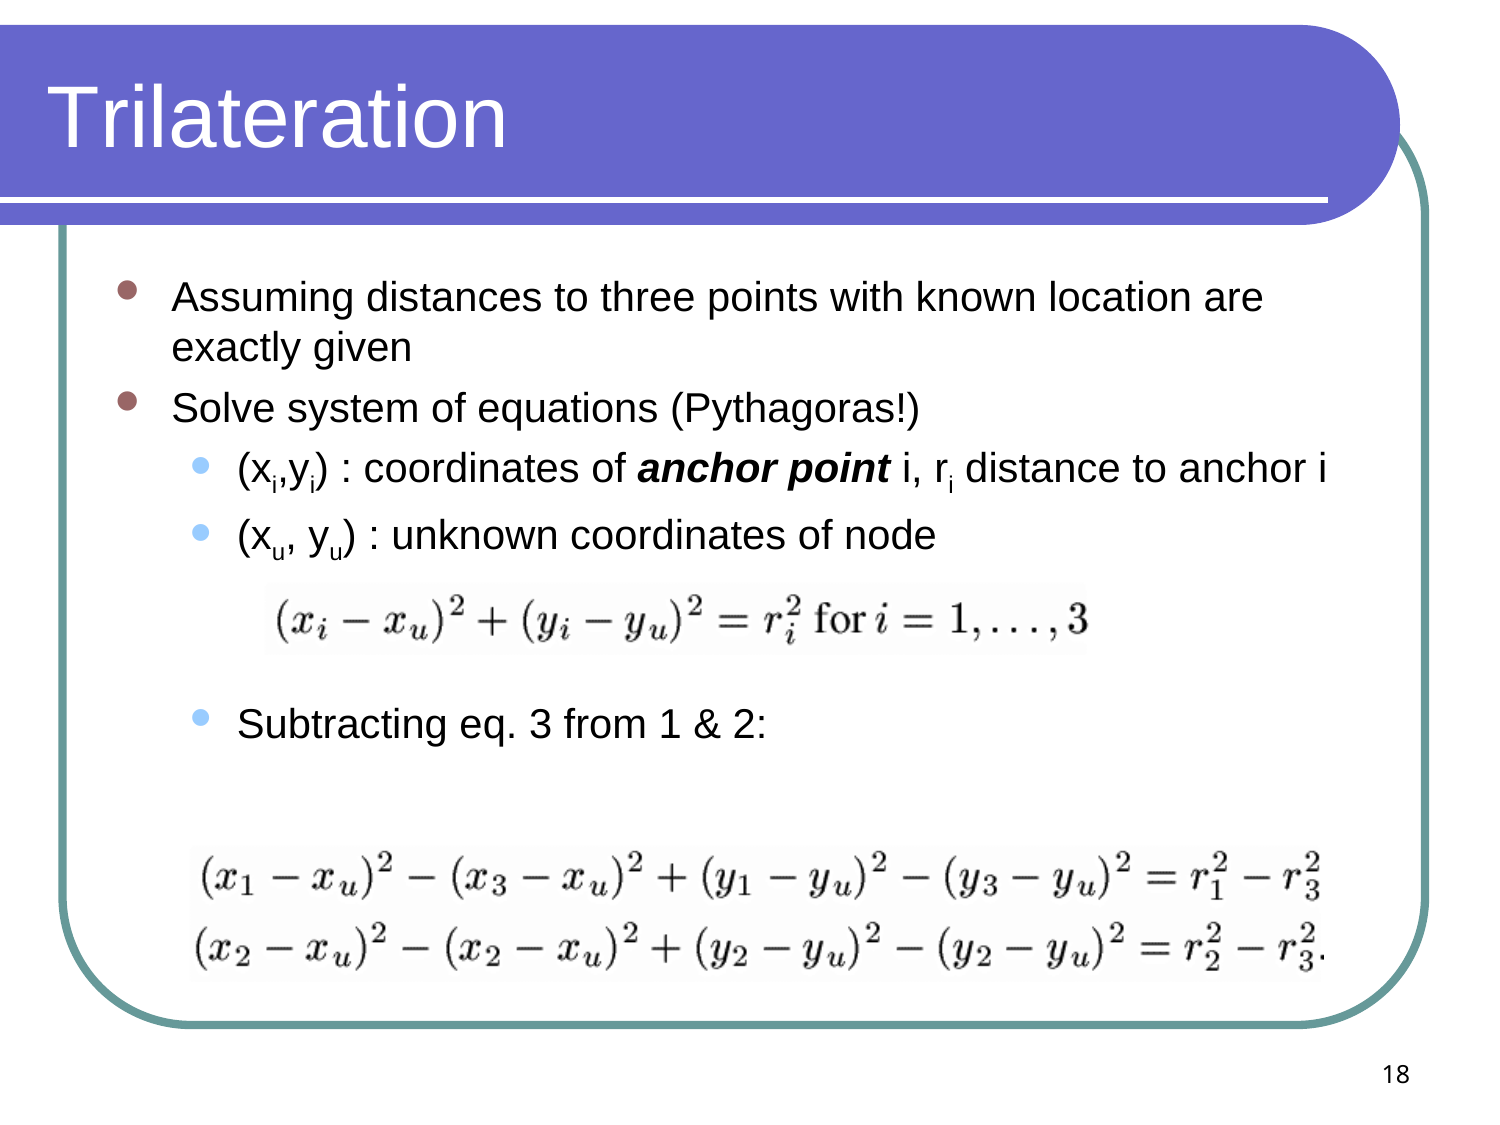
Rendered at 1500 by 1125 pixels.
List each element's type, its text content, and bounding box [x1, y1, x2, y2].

list Assuming distances to three points with known location are exactly given Solve system of equations (Pythagoras!) (xi,yi) : coordinates of anchor point i, ri distance to anchor i (xu, yu) : unknown coordinates of node Subtracting eq. 3 from 1 & 2: [99, 262, 1401, 988]
picture [262, 574, 1090, 655]
title Trilateration [31, 37, 1347, 188]
text_box <number> [1074, 1025, 1426, 1101]
picture [187, 837, 1324, 982]
